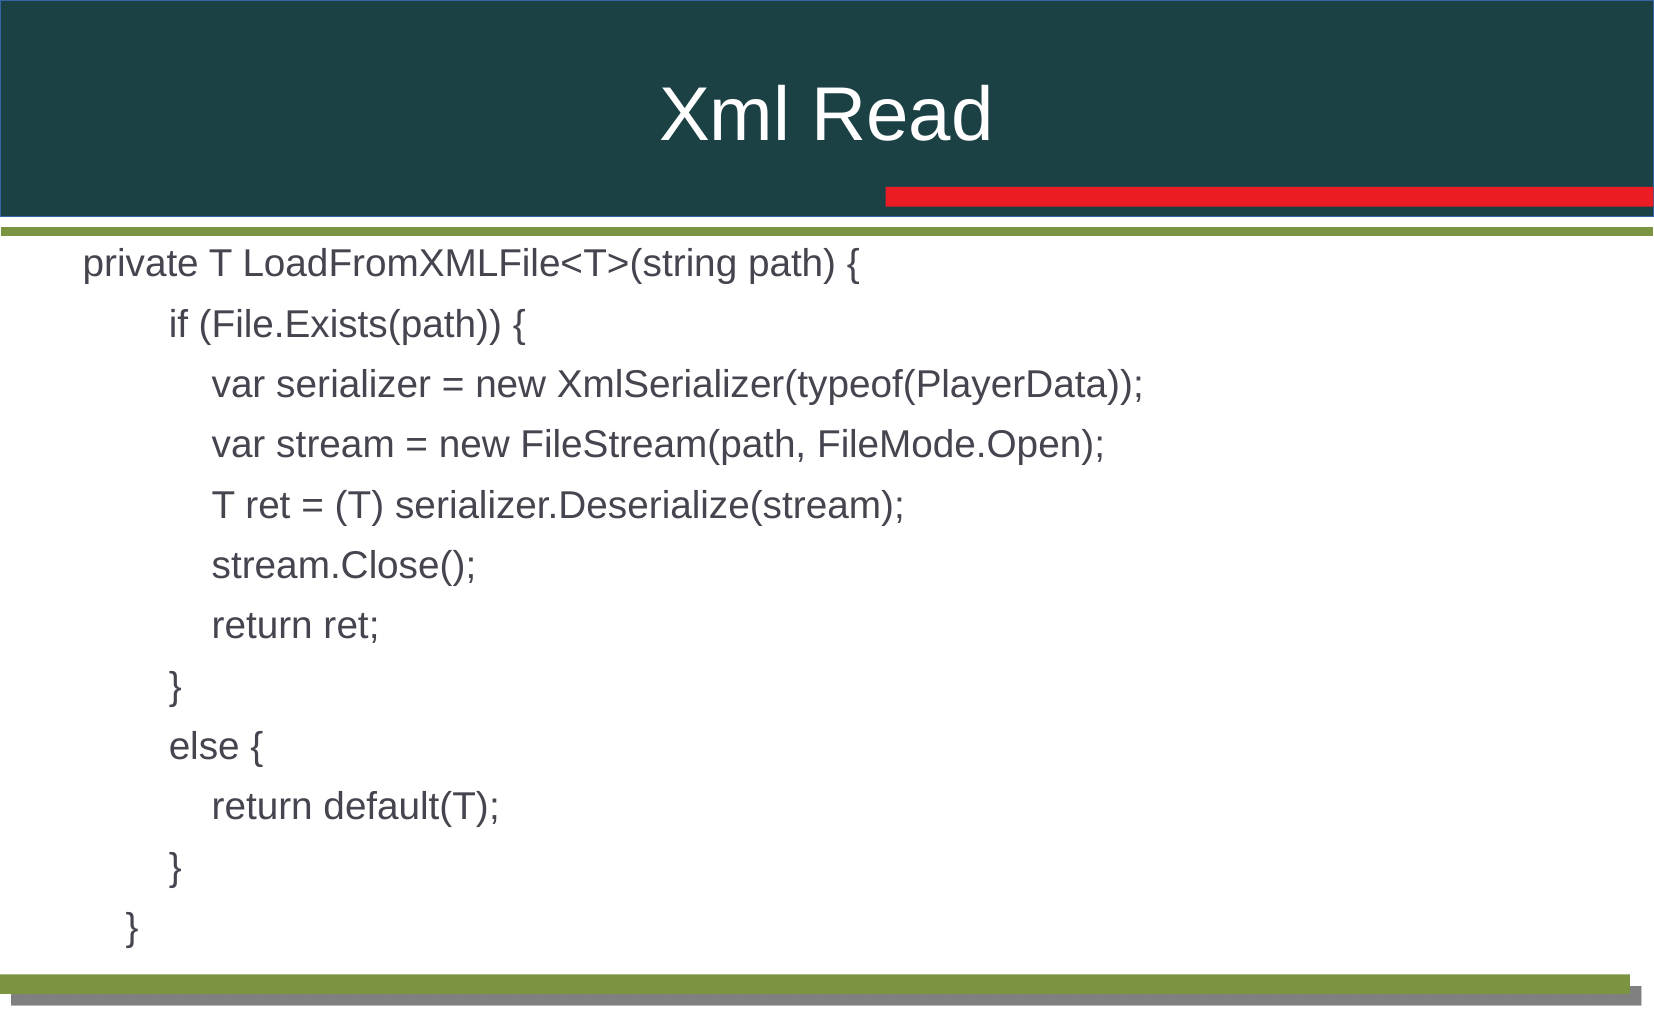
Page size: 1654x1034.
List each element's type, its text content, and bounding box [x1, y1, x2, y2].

title Xml Read [82, 40, 1571, 187]
list private T LoadFromXMLFile<T>(string path) { if (File.Exists(path)) { var serializer = new XmlSerializer(typeof(PlayerData)); var stream = new FileStream(path, FileMode.Open); T ret = (T) serializer.Deserialize(stream); stream.Close(); return ret; } else { return default(T); } } [82, 241, 1571, 955]
